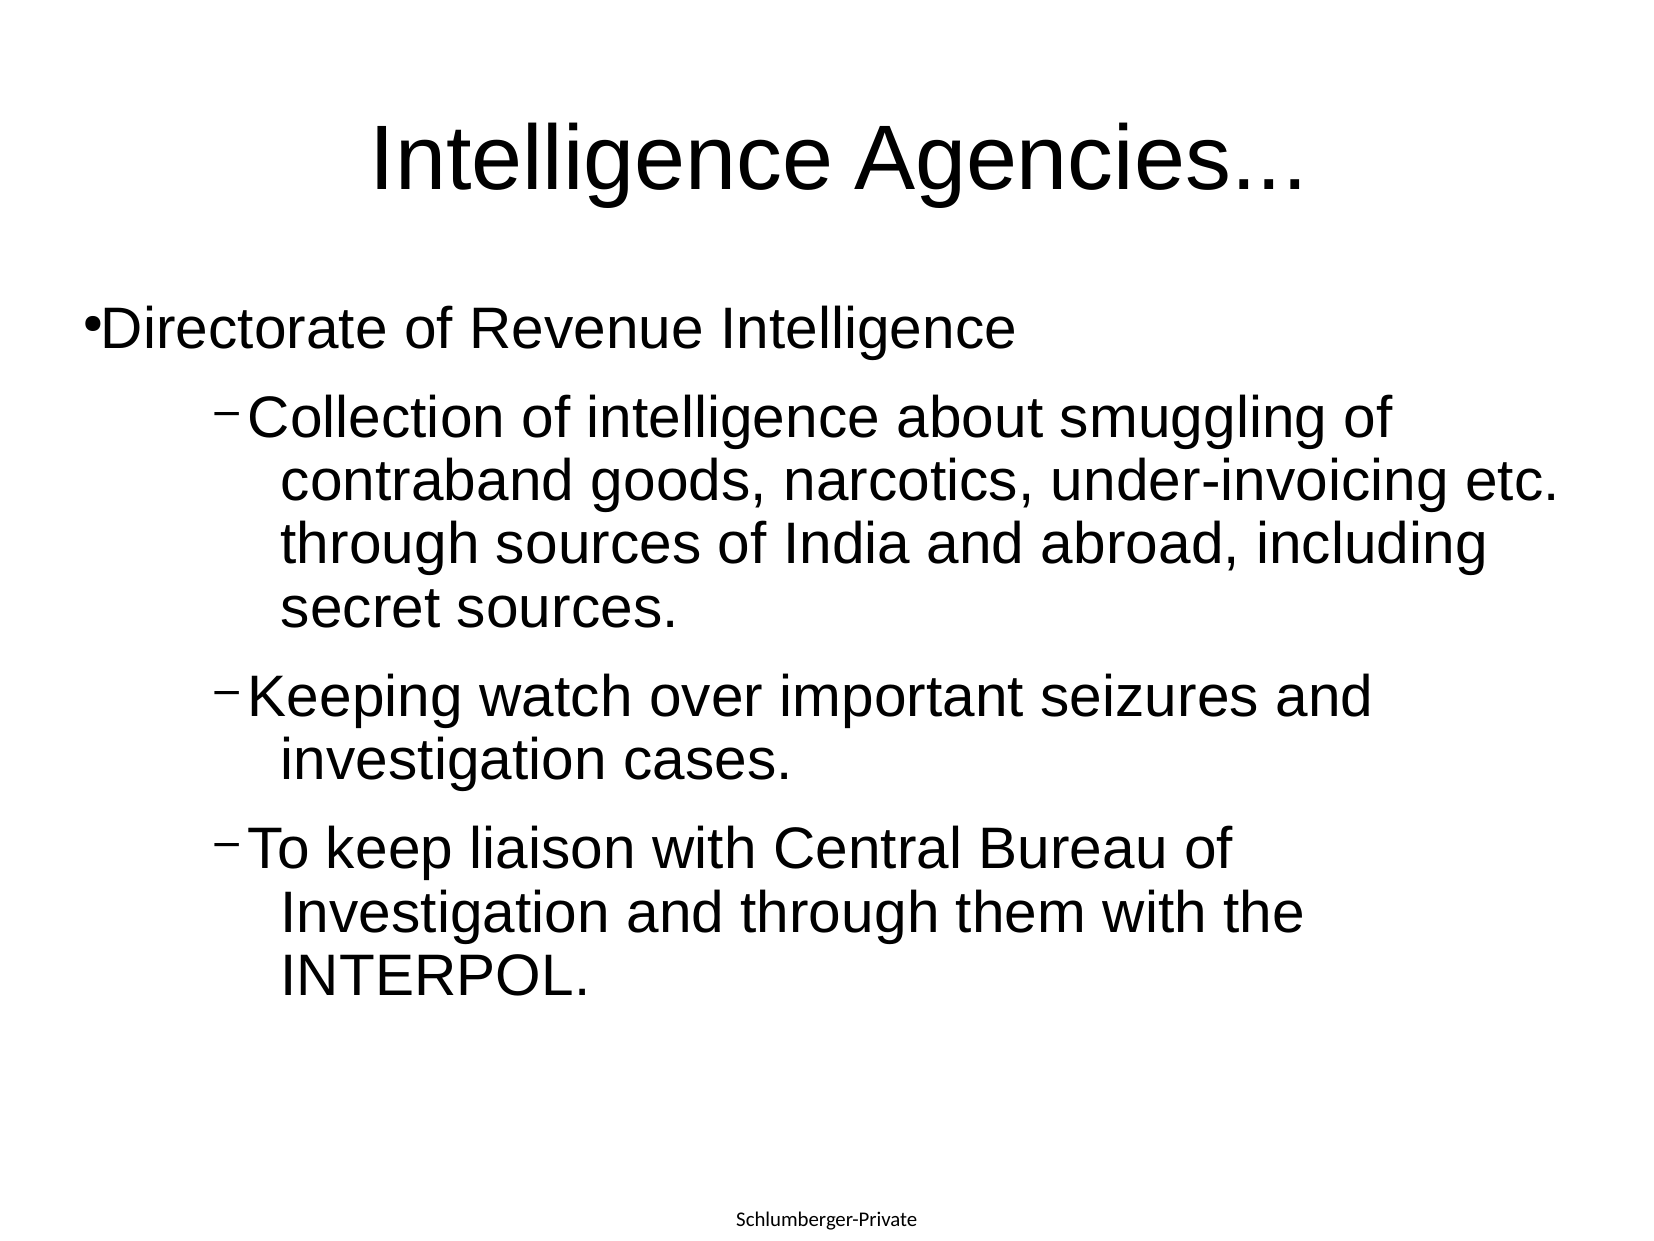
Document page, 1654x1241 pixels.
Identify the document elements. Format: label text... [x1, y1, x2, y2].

title Intelligence Agencies... [82, 49, 1571, 257]
list Directorate of Revenue Intelligence Collection of intelligence about smuggling of contraband goods, narcotics, under-invoicing etc. through sources of India and abroad, including secret sources. Keeping watch over important seizures and investigation cases. To keep liaison with Central Bureau of Investigation and through them with the INTERPOL. [82, 290, 1571, 1010]
